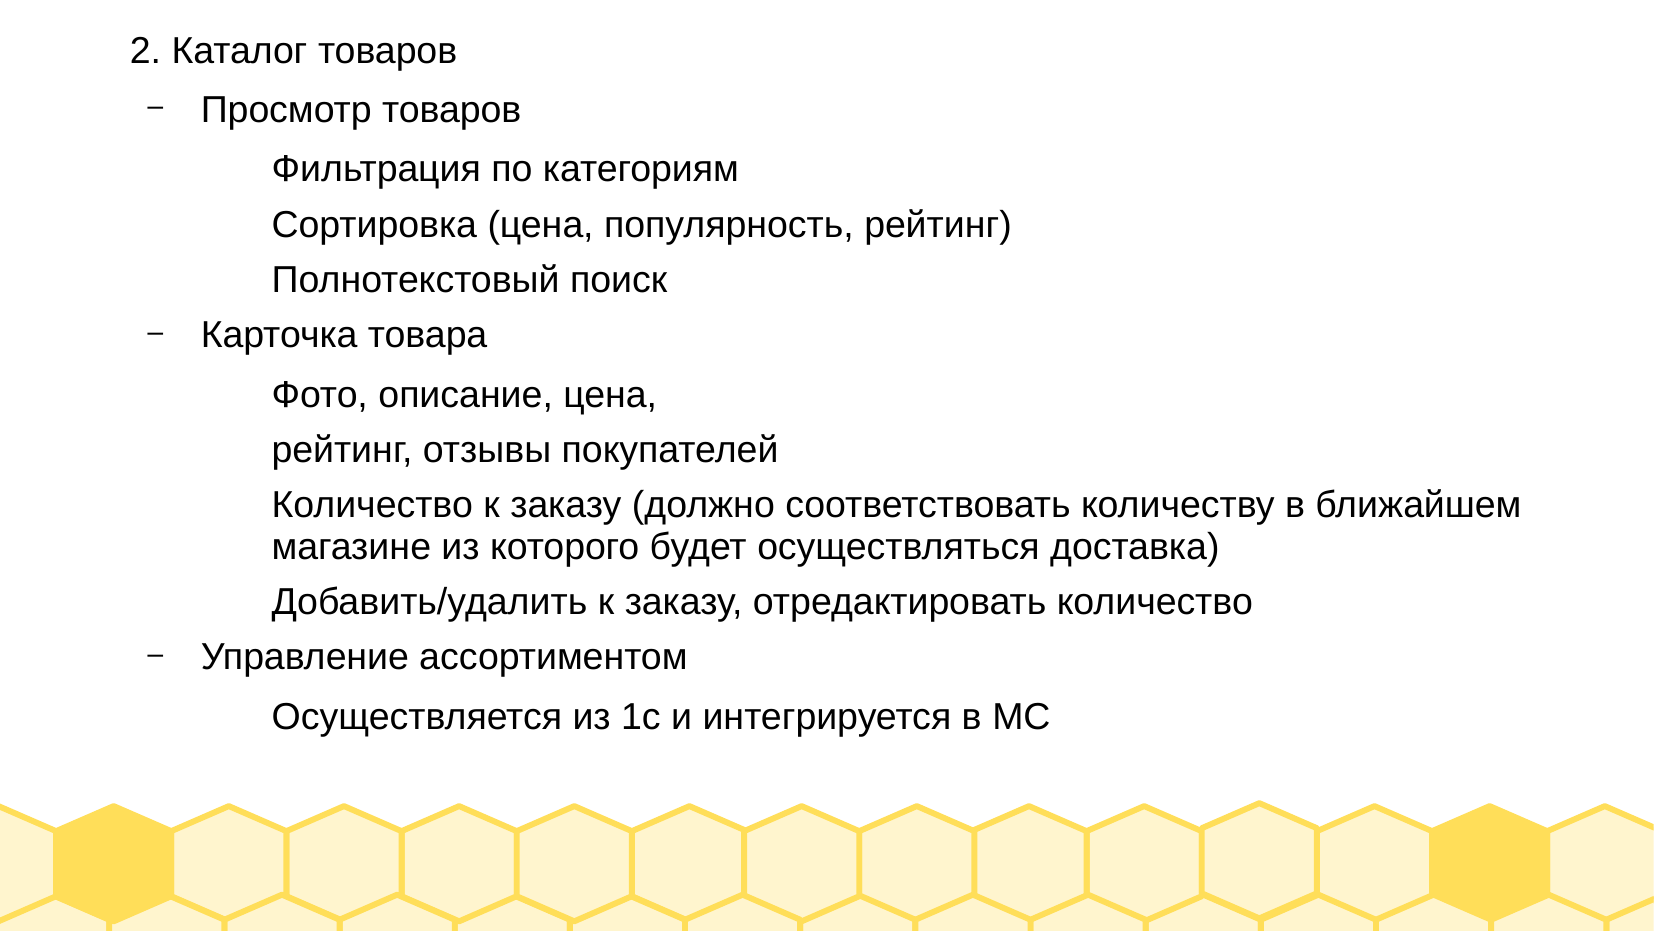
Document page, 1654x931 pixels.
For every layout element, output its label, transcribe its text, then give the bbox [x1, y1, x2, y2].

list 2. Каталог товаров Просмотр товаров Фильтрация по категориям Сортировка (цена, популярность, рейтинг) Полнотекстовый поиск Карточка товара Фото, описание, цена, рейтинг, отзывы покупателей Количество к заказу (должно соответствовать количеству в ближайшем магазине из которого будет осуществляться доставка) Добавить/удалить к заказу, отредактировать количество Управление ассортиментом Осуществляется из 1с и интегрируется в МС [59, 29, 1536, 768]
